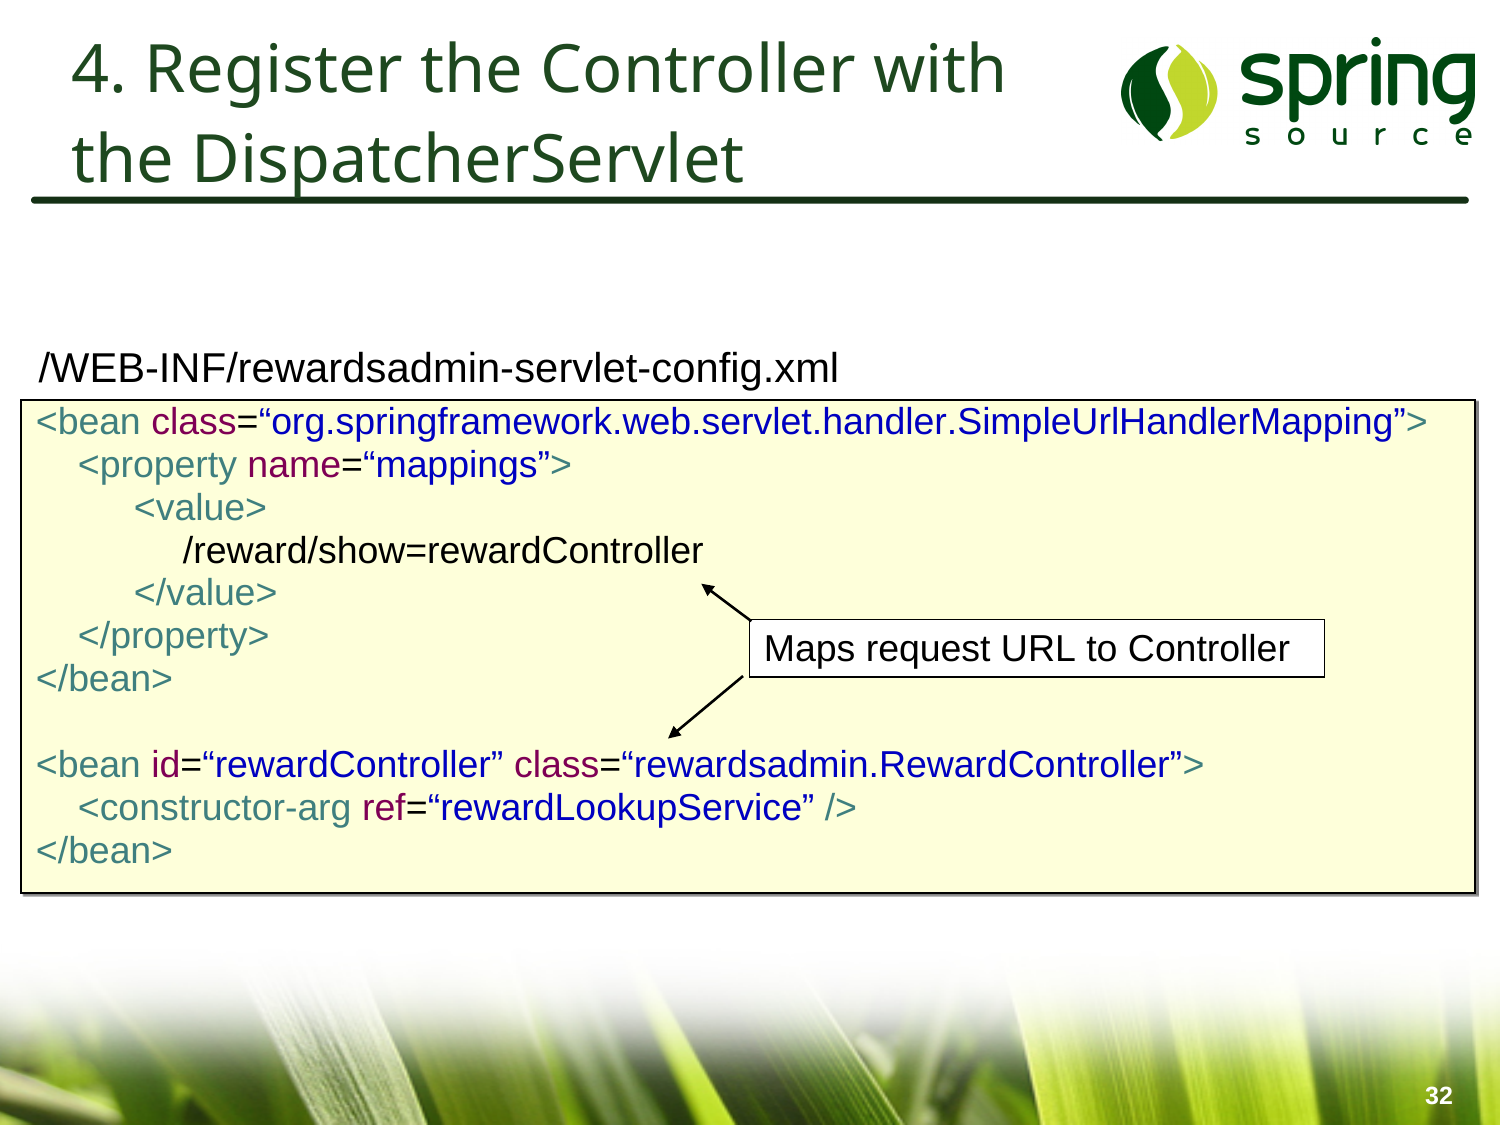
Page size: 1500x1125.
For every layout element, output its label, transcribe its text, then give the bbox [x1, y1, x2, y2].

title 4. Register the Controller with the DispatcherServlet [56, 13, 1089, 191]
text_box <bean class=“org.springframework.web.servlet.handler.SimpleUrlHandlerMapping”> <property name=“mappings”> <value> /reward/show=rewardController </value> </property> </bean> <bean id=“rewardController” class=“rewardsadmin.RewardController”> <constructor-arg ref=“rewardLookupService” /> </bean> [21, 399, 1475, 894]
picture [1121, 37, 1475, 145]
text_box /WEB-INF/rewardsadmin-servlet-config.xml [23, 337, 855, 400]
picture [0, 944, 1500, 1125]
text_box Maps request URL to Controller [749, 619, 1325, 678]
